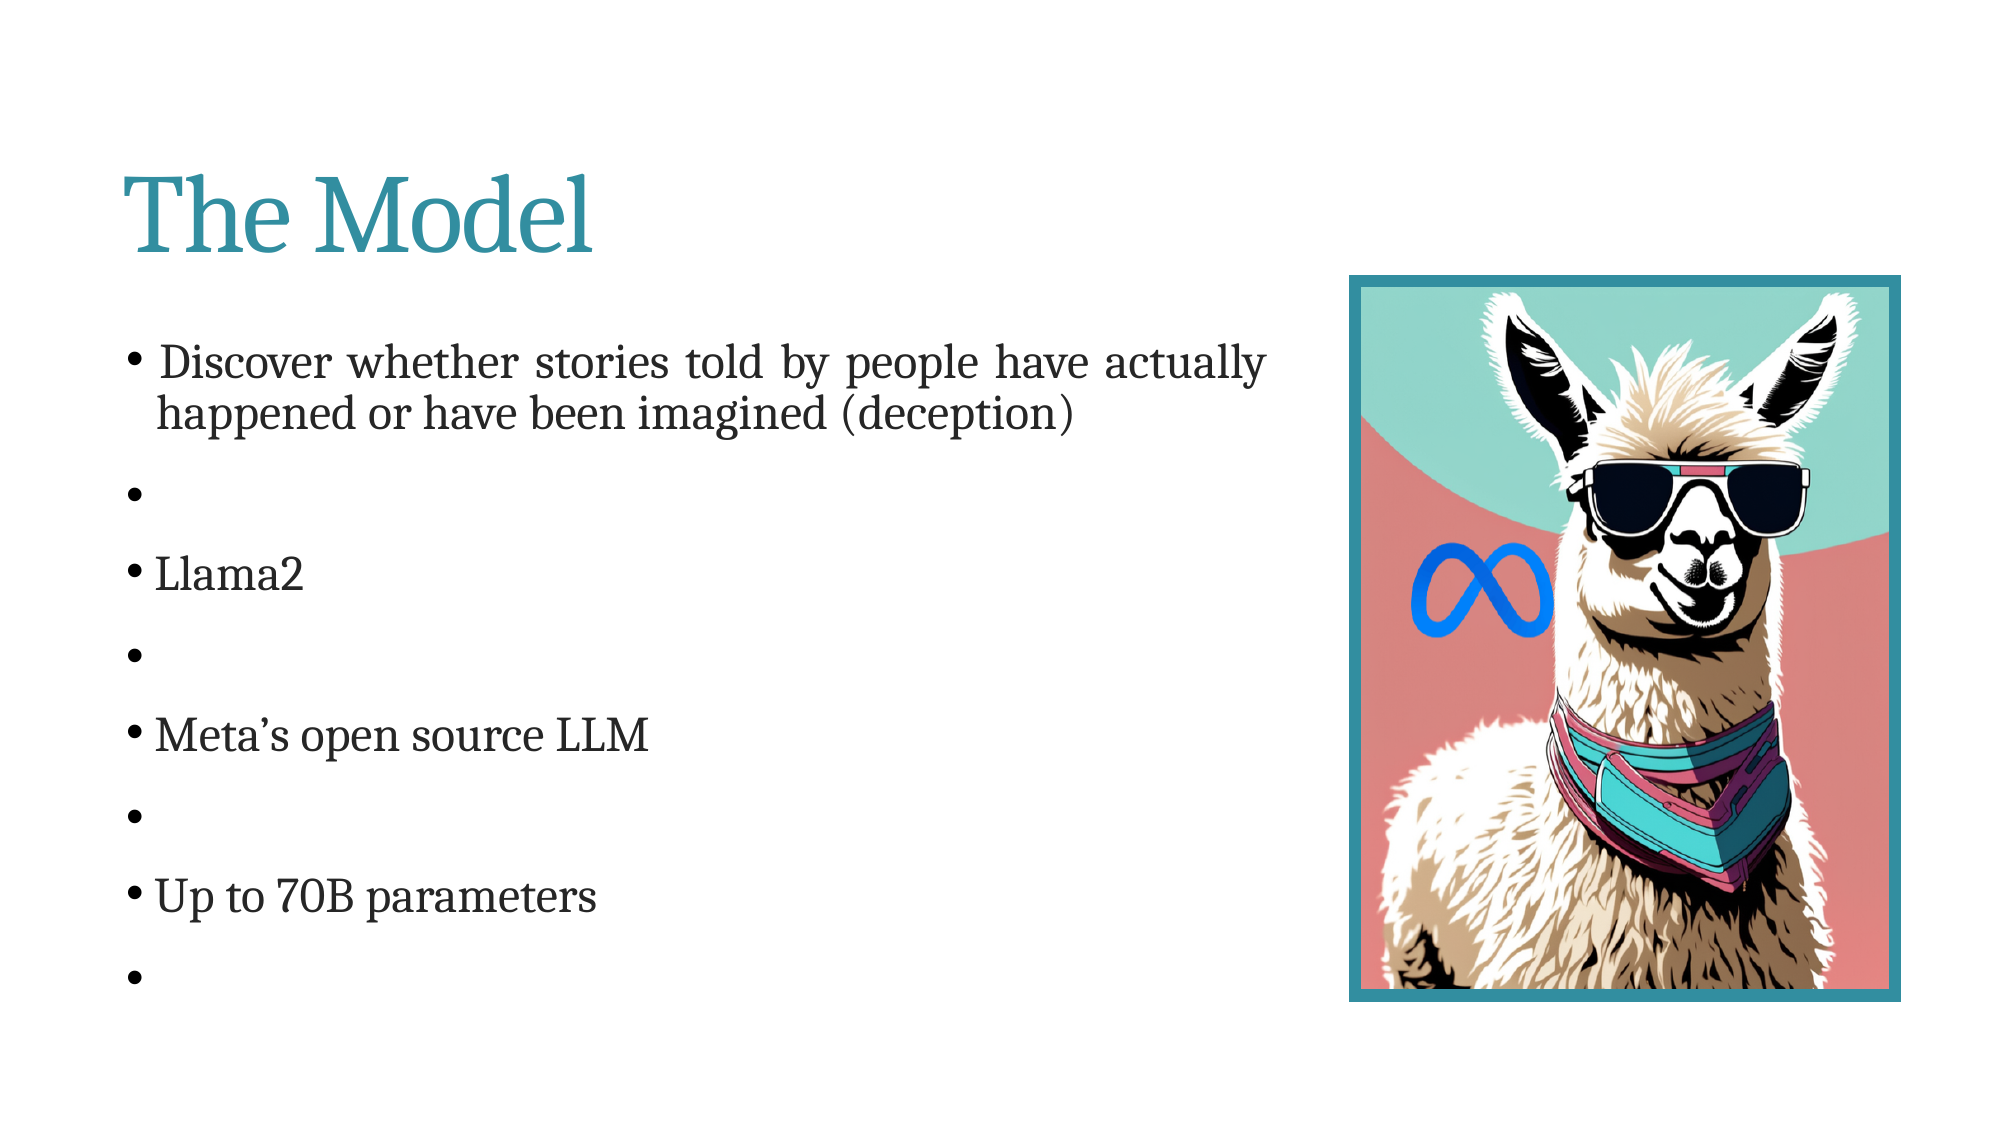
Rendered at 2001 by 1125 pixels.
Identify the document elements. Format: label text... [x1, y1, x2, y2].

picture [1361, 287, 1889, 990]
title The Model [107, 81, 1276, 354]
list Discover whether stories told by people have actually happened or have been imagined (deception) Llama2 Meta’s open source LLM Up to 70B parameters [111, 329, 1304, 948]
